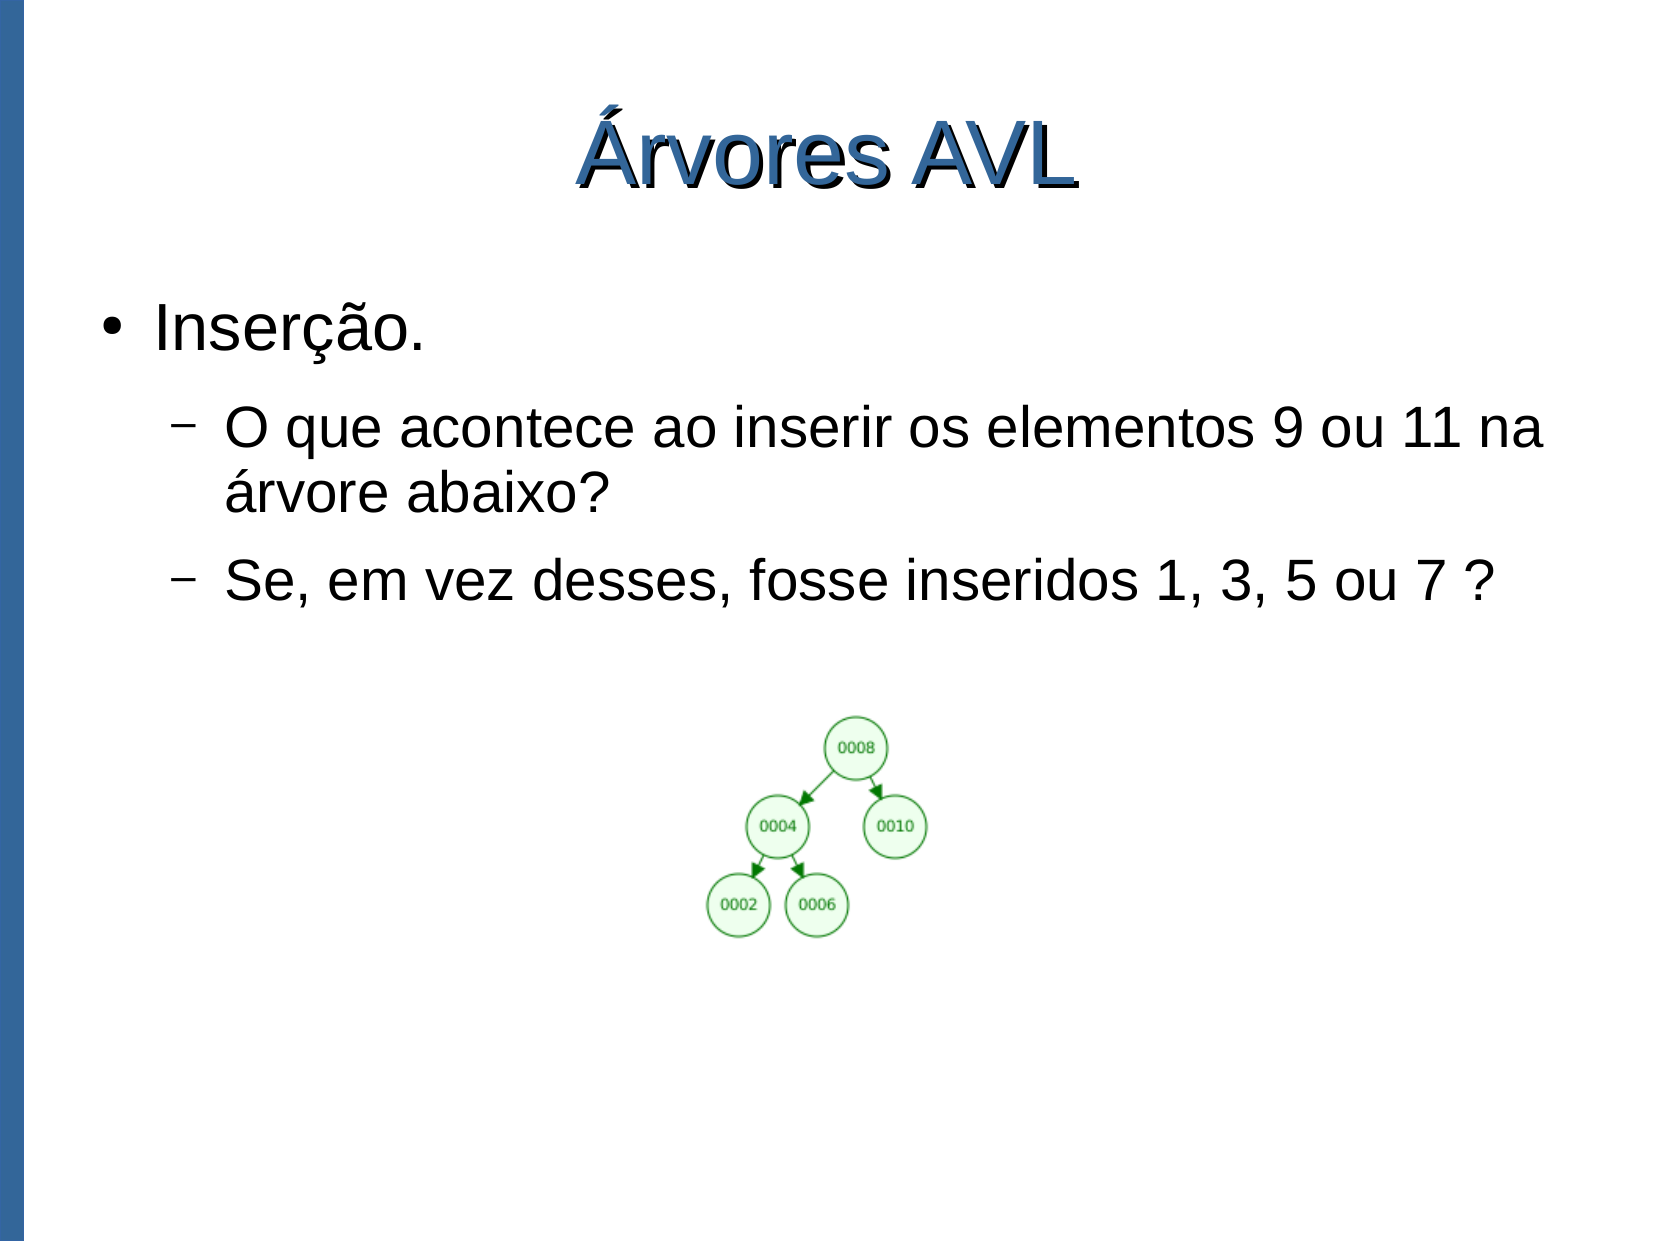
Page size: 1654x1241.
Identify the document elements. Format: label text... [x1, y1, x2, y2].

picture [667, 708, 969, 951]
list Inserção. O que acontece ao inserir os elementos 9 ou 11 na árvore abaixo? Se, em vez desses, fosse inseridos 1, 3, 5 ou 7 ? [82, 290, 1571, 1010]
title Árvores AVL [82, 49, 1571, 257]
